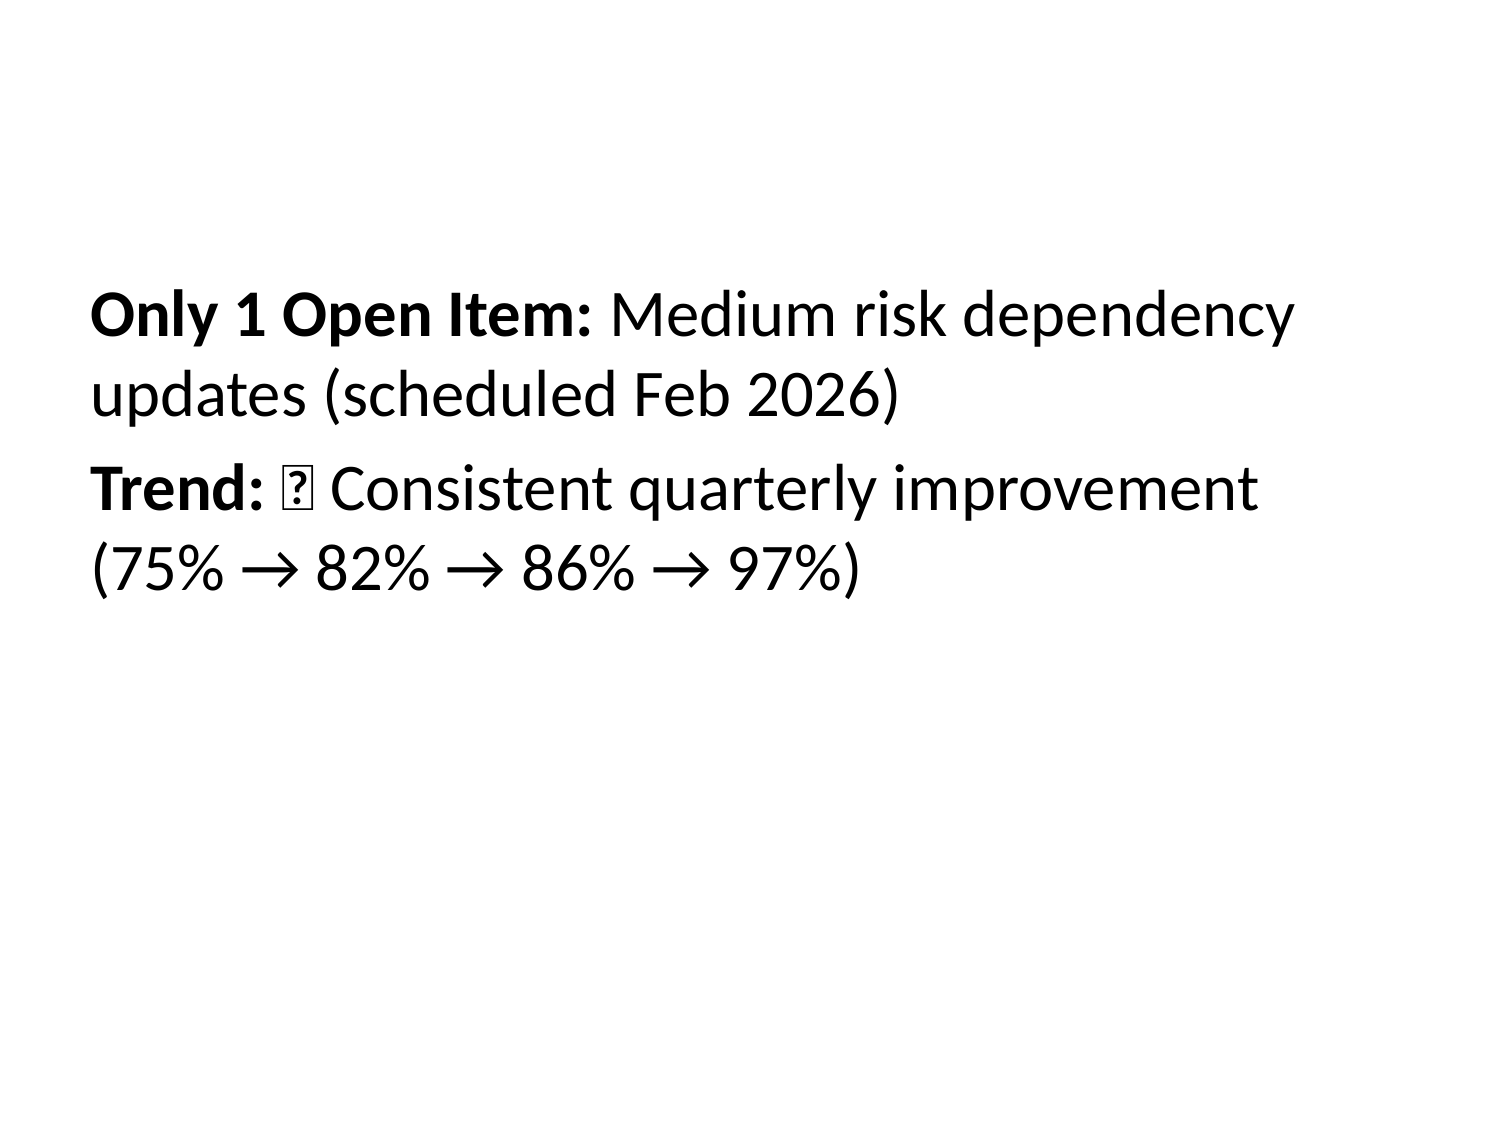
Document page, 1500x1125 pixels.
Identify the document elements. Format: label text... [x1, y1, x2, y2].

list Only 1 Open Item: Medium risk dependency updates (scheduled Feb 2026) Trend: ✅ Consistent quarterly improvement (75% → 82% → 86% → 97%) [75, 262, 1425, 1005]
